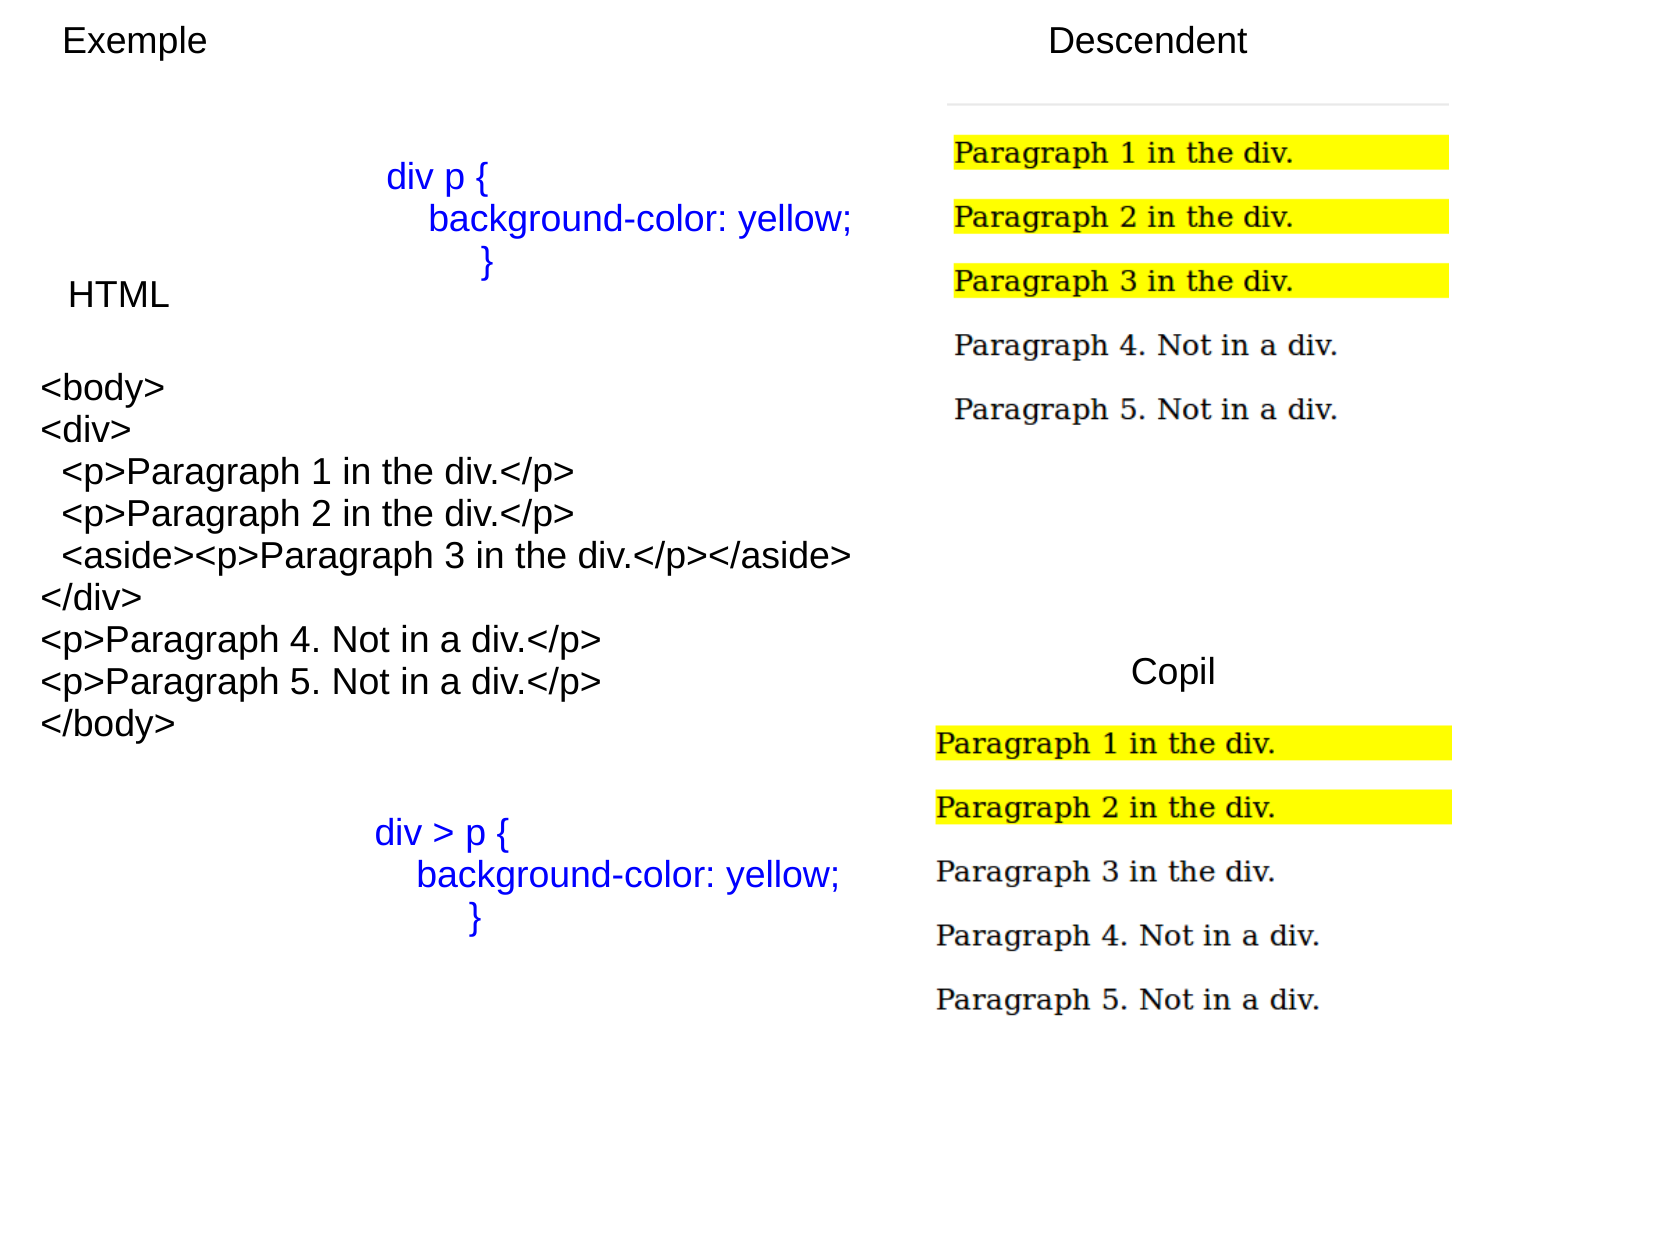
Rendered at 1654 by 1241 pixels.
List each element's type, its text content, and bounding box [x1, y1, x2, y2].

text_box Exemple [47, 11, 223, 69]
text_box <body> <div> <p>Paragraph 1 in the div.</p> <p>Paragraph 2 in the div.</p> <aside><p>Paragraph 3 in the div.</p></aside> </div> <p>Paragraph 4. Not in a div.</p> <p>Paragraph 5. Not in a div.</p> </body> [25, 358, 875, 794]
text_box HTML [53, 265, 185, 323]
text_box Descendent [1033, 11, 1263, 69]
text_box div > p { background-color: yellow; } [359, 803, 856, 987]
picture [933, 702, 1452, 1064]
picture [947, 103, 1449, 471]
text_box div p { background-color: yellow; } [371, 148, 868, 332]
text_box Copil [1116, 643, 1231, 701]
